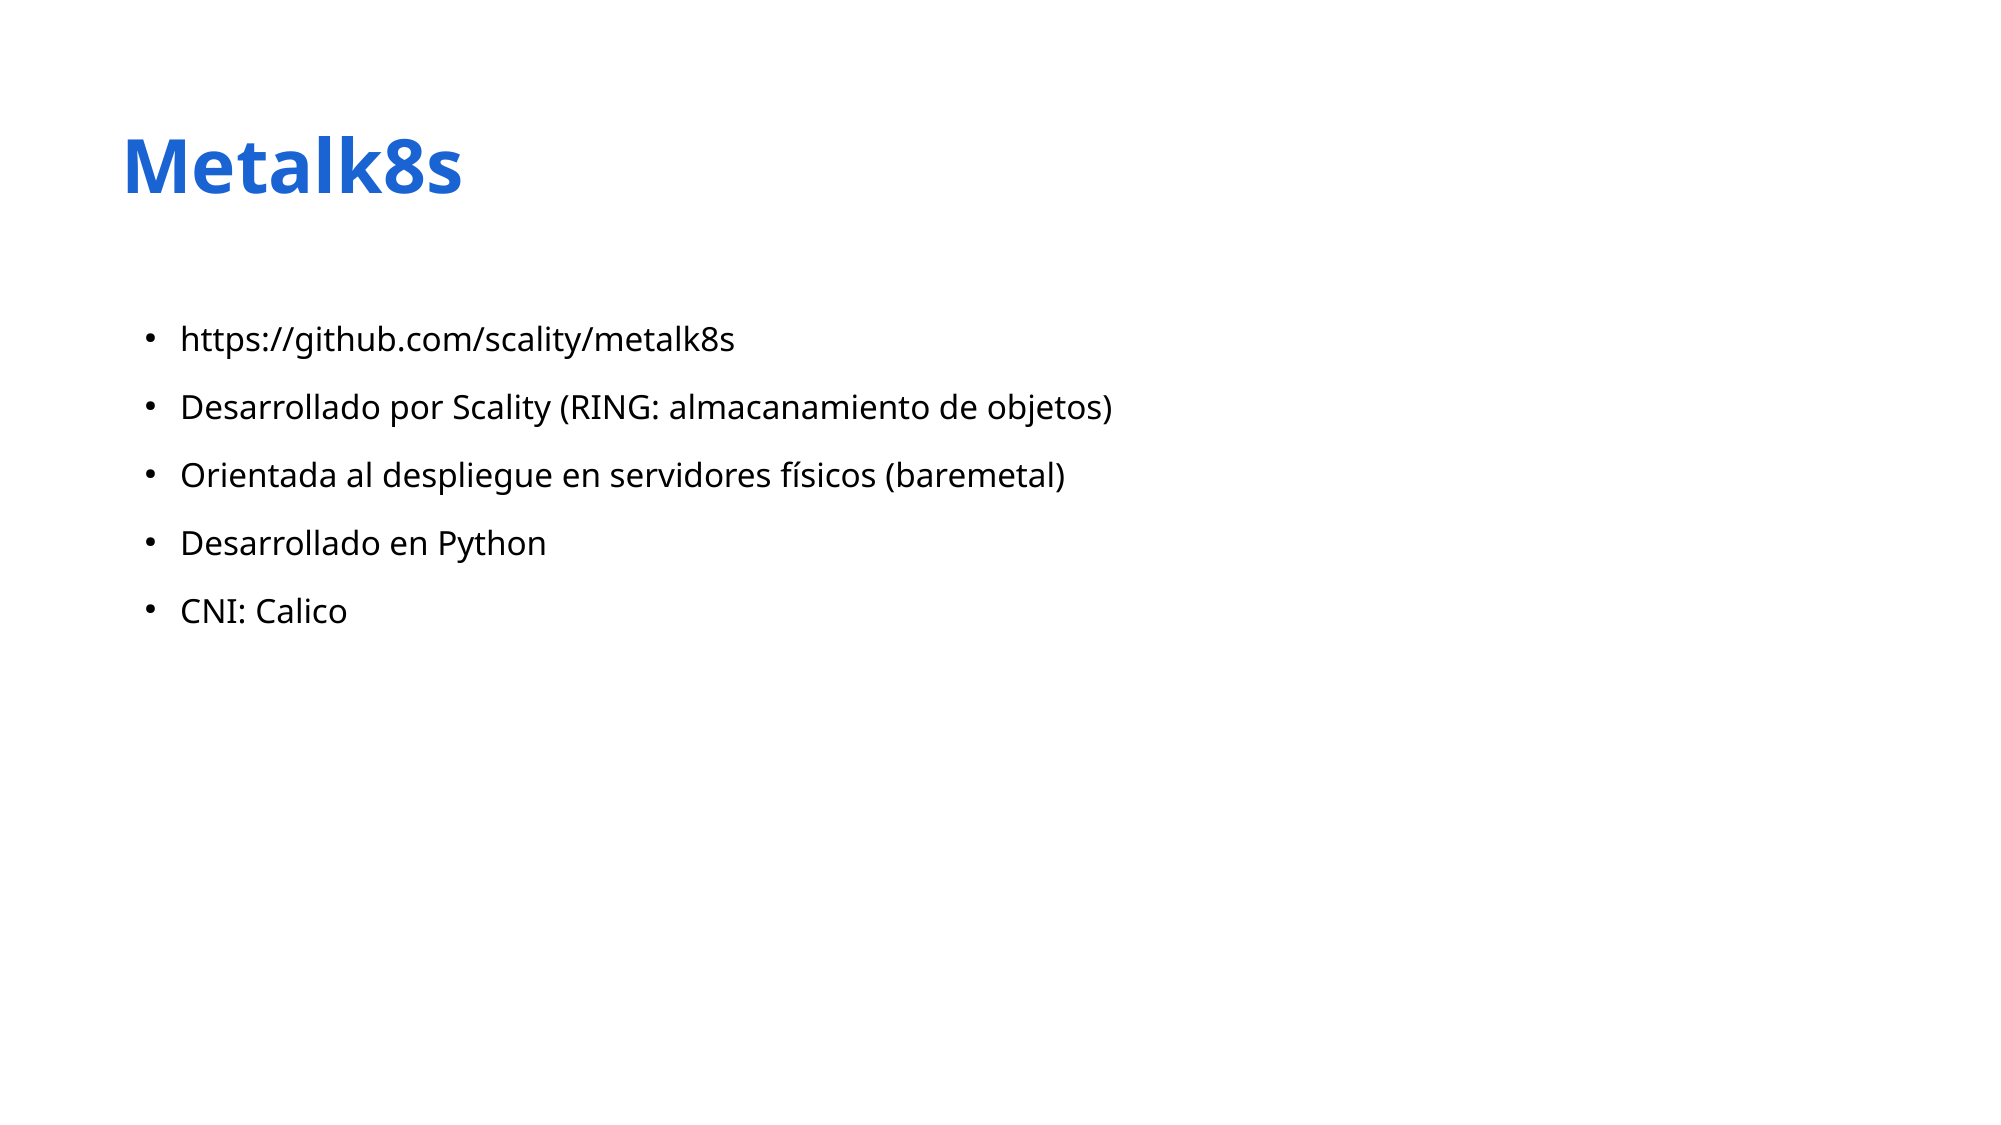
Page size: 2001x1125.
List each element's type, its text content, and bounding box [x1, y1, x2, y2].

text_box Metalk8s [106, 106, 1878, 293]
text_box https://github.com/scality/metalk8s Desarrollado por Scality (RING: almacanamiento de objetos) Orientada al despliegue en servidores físicos (baremetal) Desarrollado en Python CNI: Calico [129, 286, 1843, 940]
